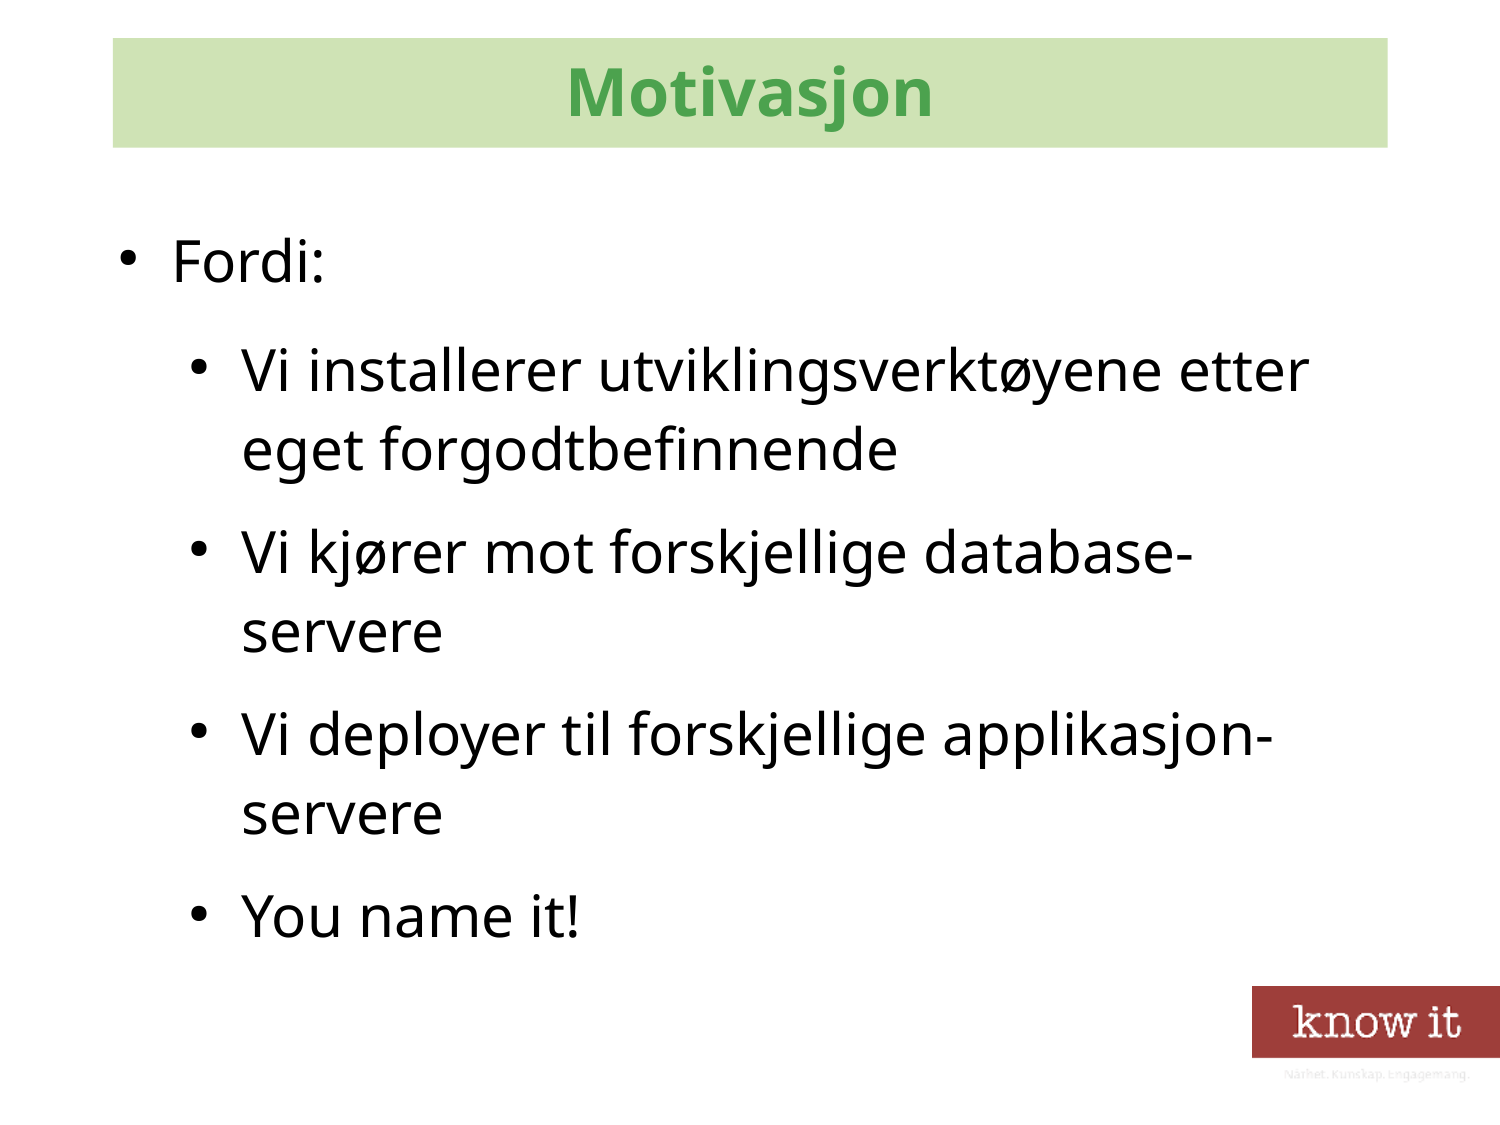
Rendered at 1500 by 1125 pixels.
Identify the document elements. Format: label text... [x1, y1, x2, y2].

list Fordi: Vi installerer utviklingsverktøyene etter eget forgodtbefinnende Vi kjører mot forskjellige database-servere Vi deployer til forskjellige applikasjon-servere You name it! [100, 220, 1360, 1034]
picture [1252, 986, 1500, 1058]
text_box Motivasjon [112, 38, 1388, 148]
